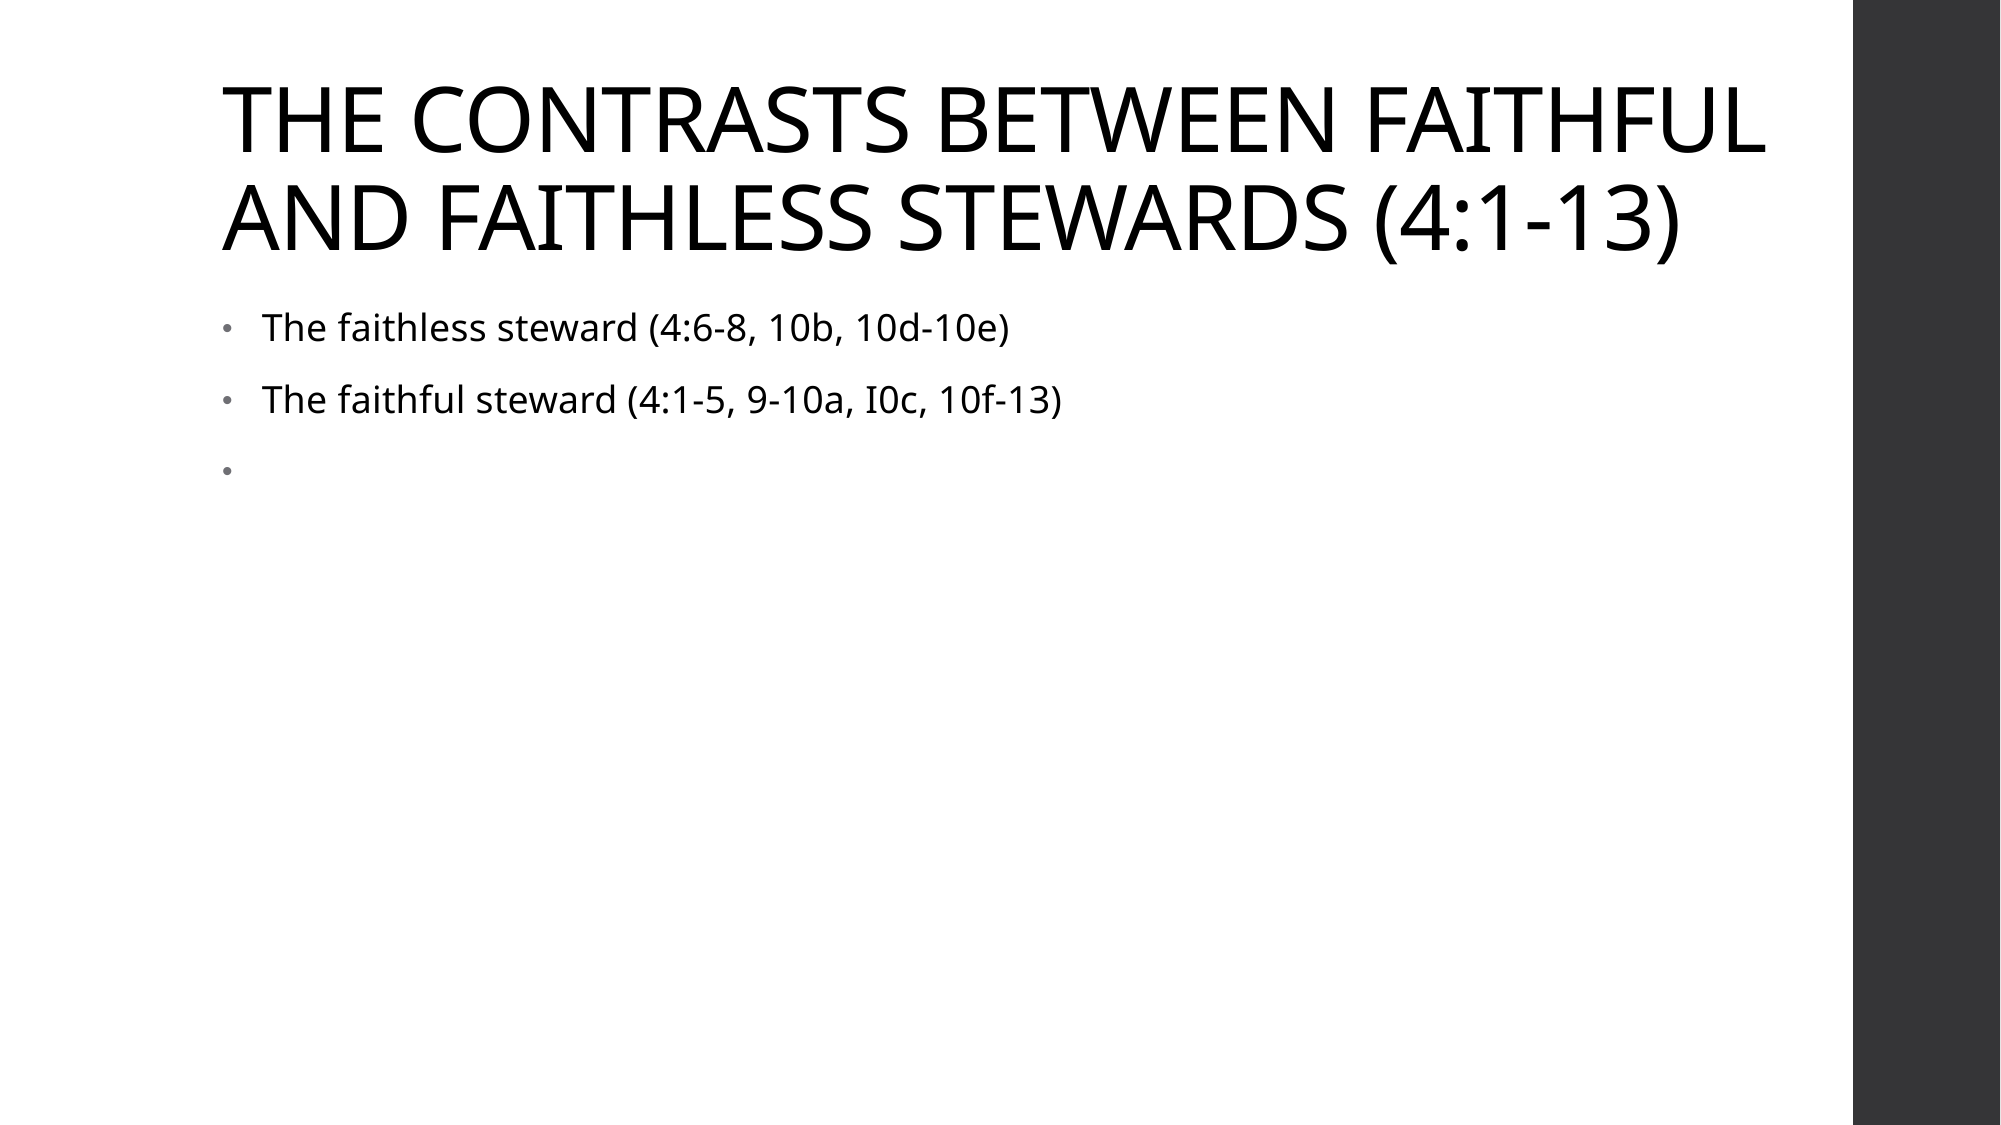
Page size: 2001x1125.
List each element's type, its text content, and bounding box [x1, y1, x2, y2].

list The faithless steward (4:6-8, 10b, 10d-10e) The faithful steward (4:1-5, 9-10a, I0c, 10f-13) [206, 299, 1617, 1014]
title THE CONTRASTS BETWEEN FAITHFUL AND FAITHLESS STEWARDS (4:1-13) [206, 60, 1797, 278]
